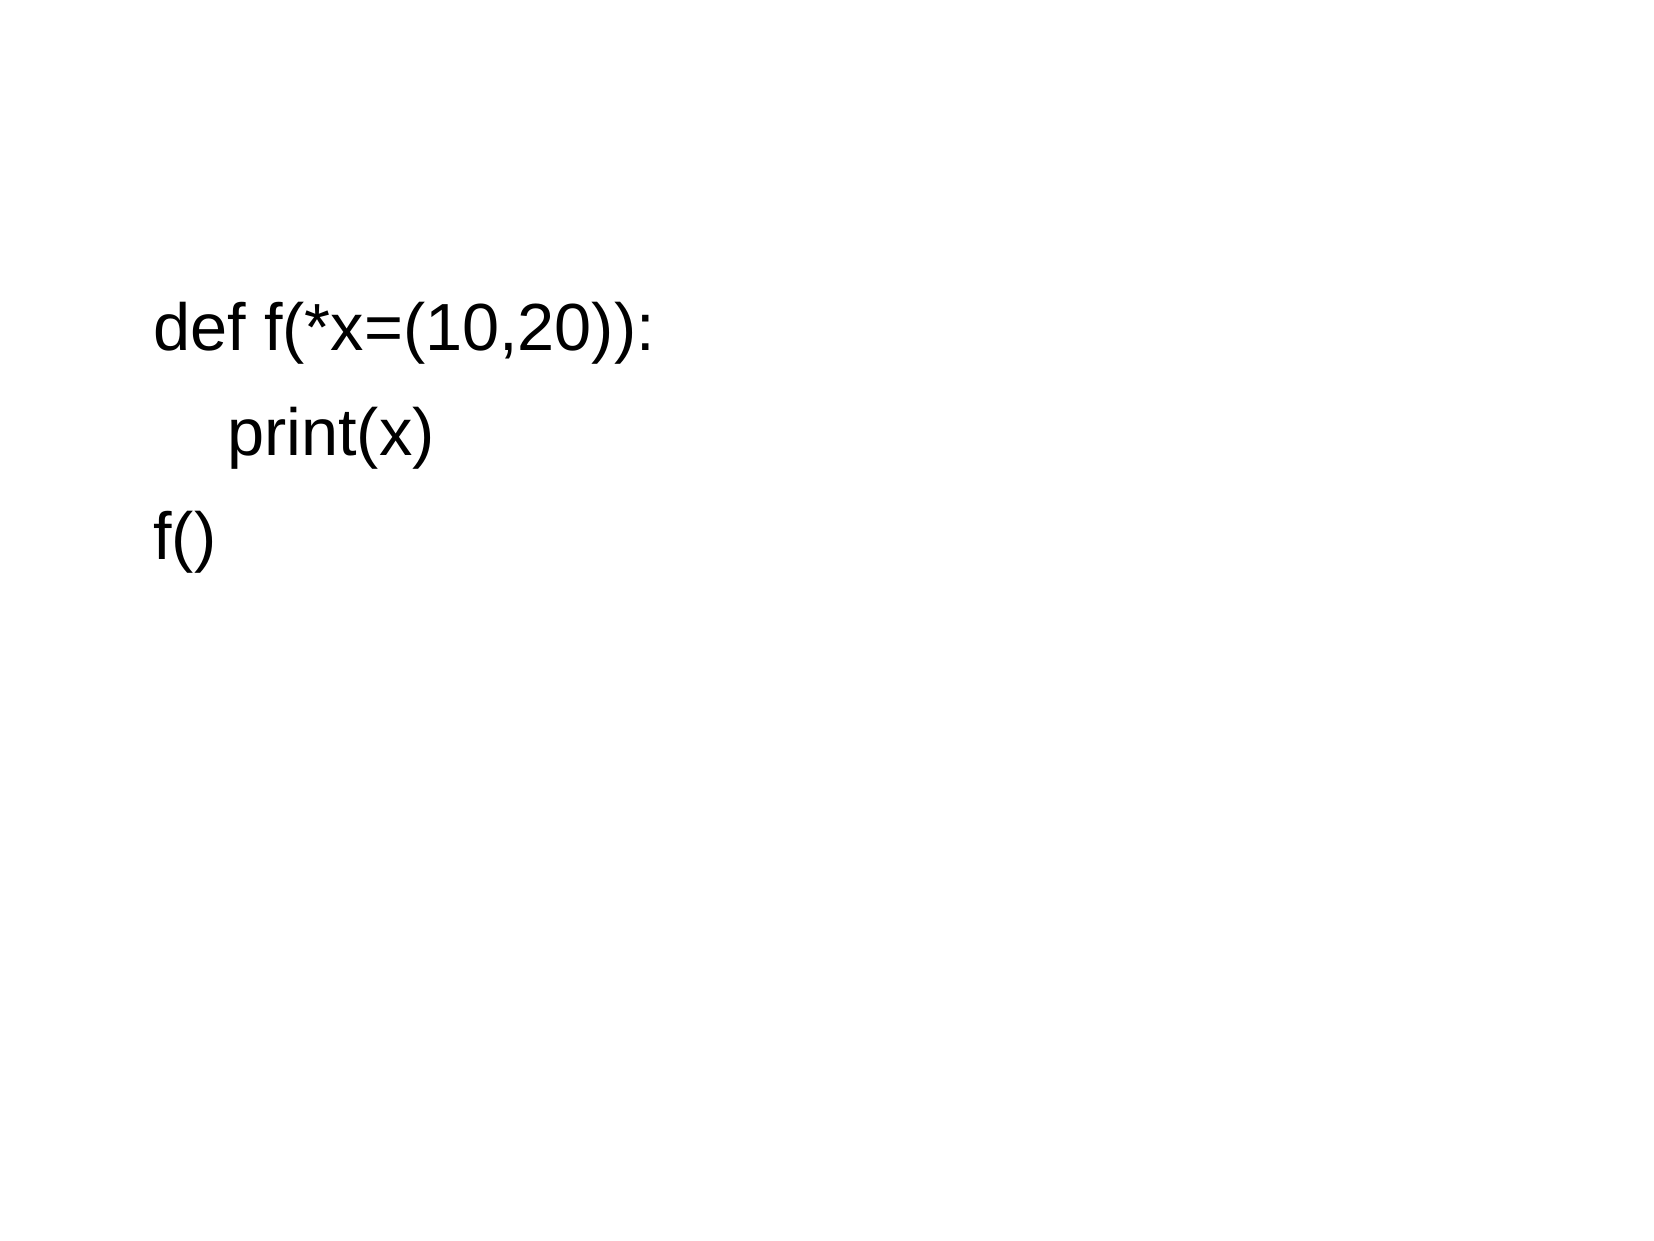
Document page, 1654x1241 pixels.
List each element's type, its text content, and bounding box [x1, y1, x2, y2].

list def f(*x=(10,20)): print(x) f() [82, 290, 1571, 1010]
